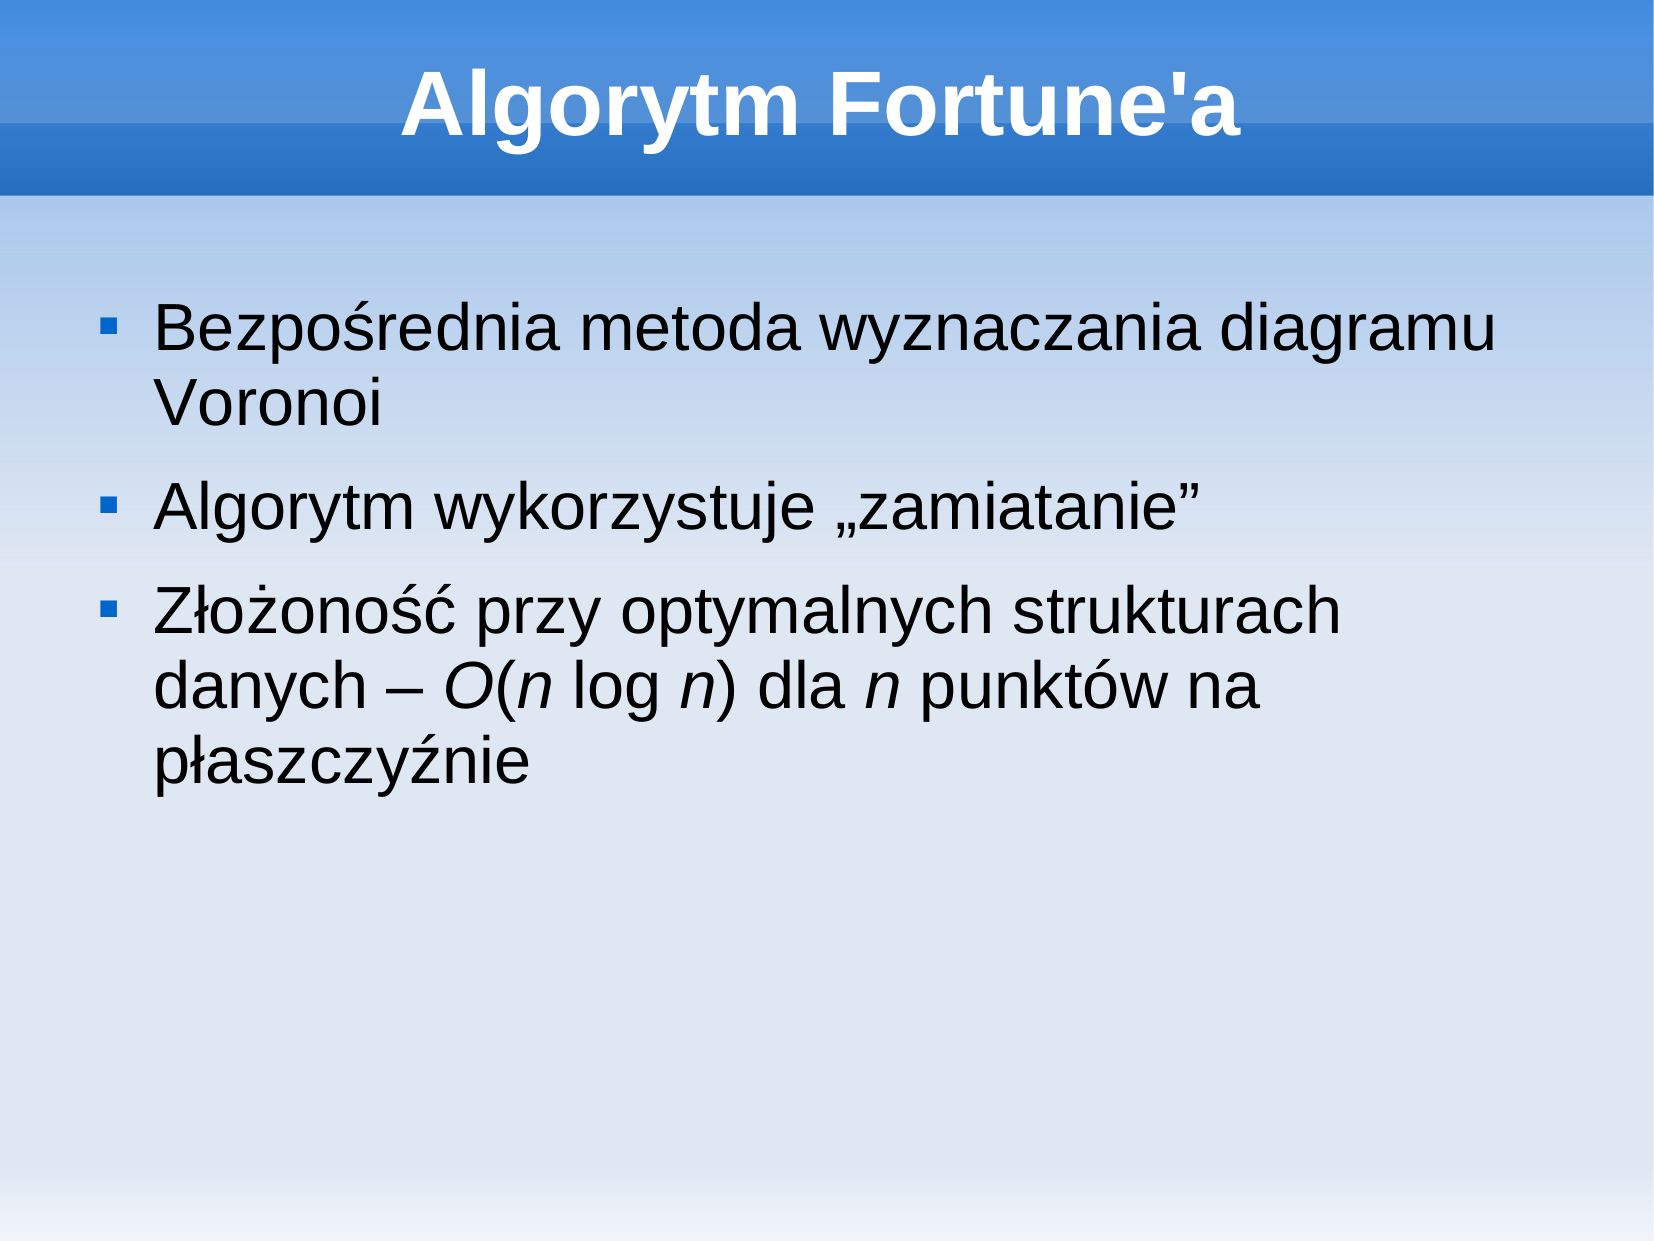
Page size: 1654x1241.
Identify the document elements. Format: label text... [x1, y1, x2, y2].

picture [0, 0, 1654, 1241]
title Algorytm Fortune'a [76, 0, 1565, 208]
list Bezpośrednia metoda wyznaczania diagramu Voronoi Algorytm wykorzystuje „zamiatanie” Złożoność przy optymalnych strukturach danych – O(n log n) dla n punktów na płaszczyźnie [82, 290, 1571, 1109]
